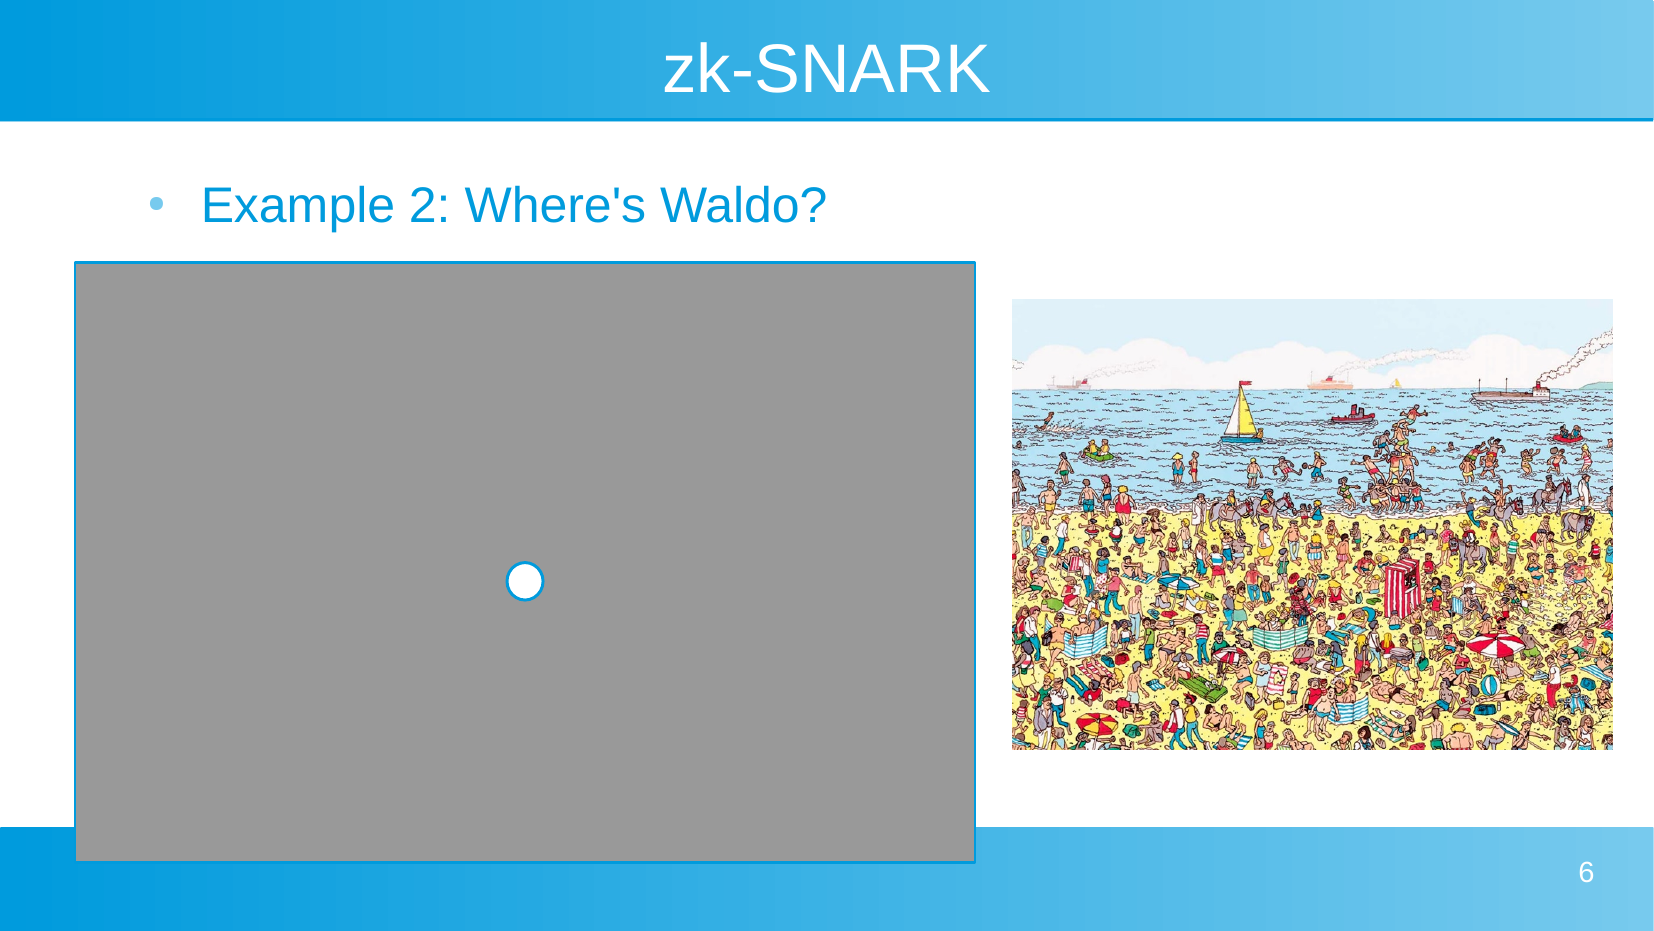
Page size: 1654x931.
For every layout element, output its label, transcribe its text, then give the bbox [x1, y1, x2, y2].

title zk-SNARK [59, 29, 1595, 108]
list Example 2: Where's Waldo? [59, 177, 1595, 768]
text_box [75, 262, 976, 863]
picture [1012, 299, 1613, 751]
